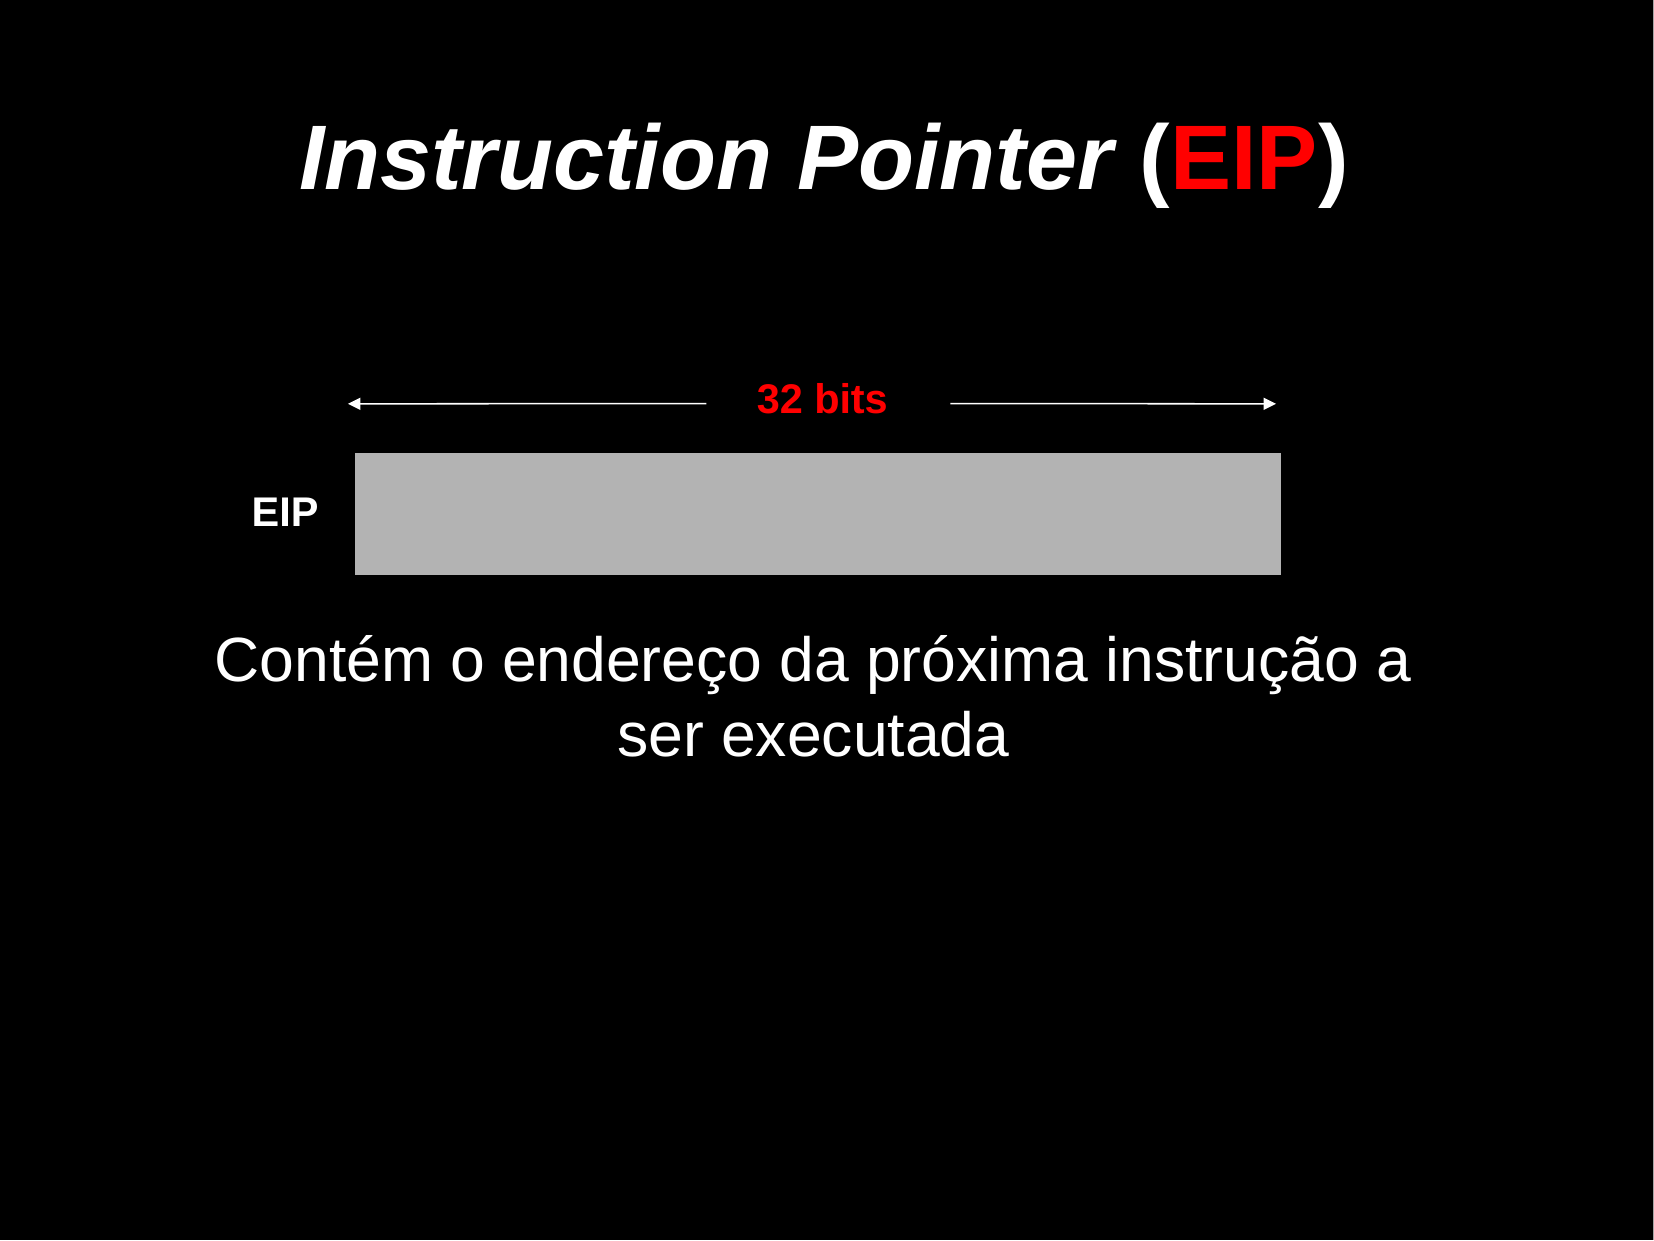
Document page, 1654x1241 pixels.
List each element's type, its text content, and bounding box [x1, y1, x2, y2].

text_box EIP [236, 477, 355, 544]
text_box Instruction Pointer (EIP) [82, 23, 1566, 283]
table_header [355, 453, 1281, 575]
text_box 32 bits [742, 364, 912, 431]
text_box Contém o endereço da próxima instrução a ser executada [182, 611, 1445, 830]
